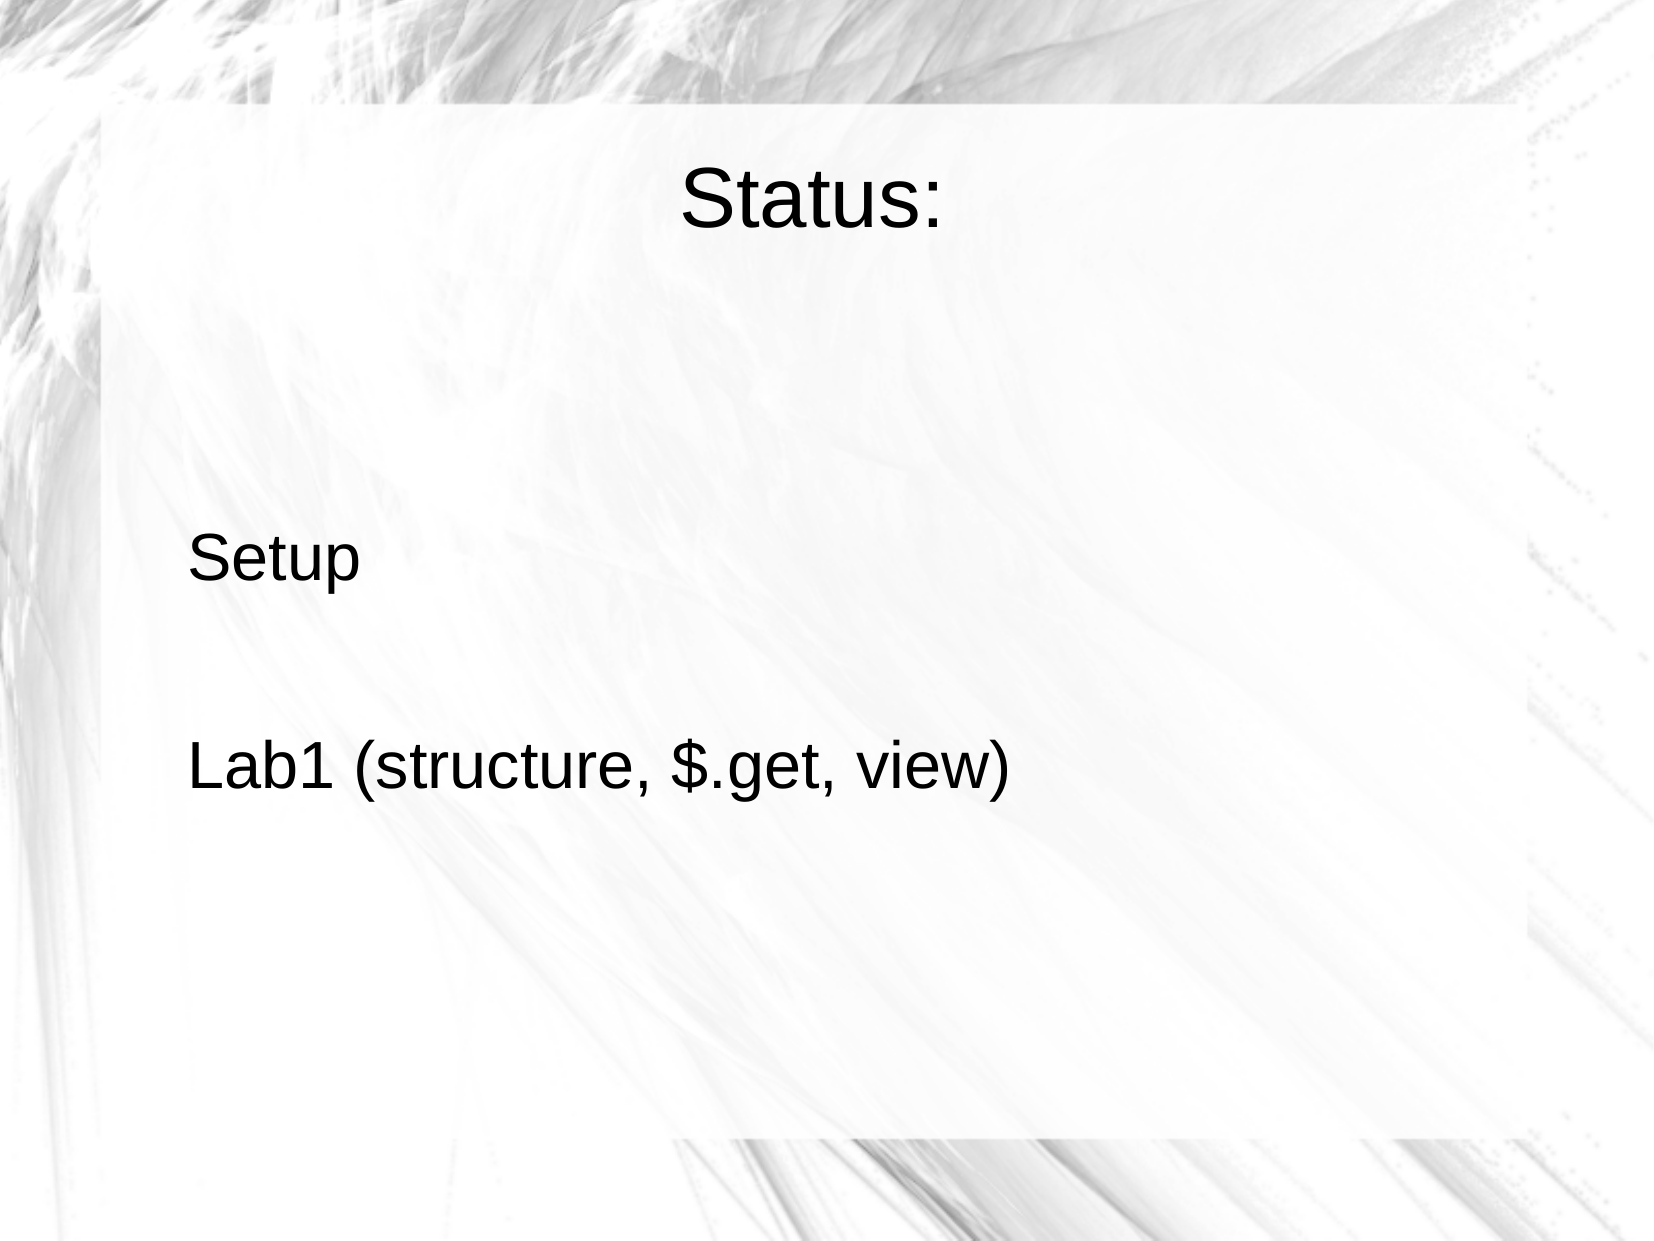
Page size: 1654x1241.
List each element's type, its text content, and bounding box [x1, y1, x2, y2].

list Setup Lab1 (structure, $.get, view) [118, 319, 1571, 1200]
title Status: [118, 112, 1506, 281]
picture [0, 0, 1654, 1241]
